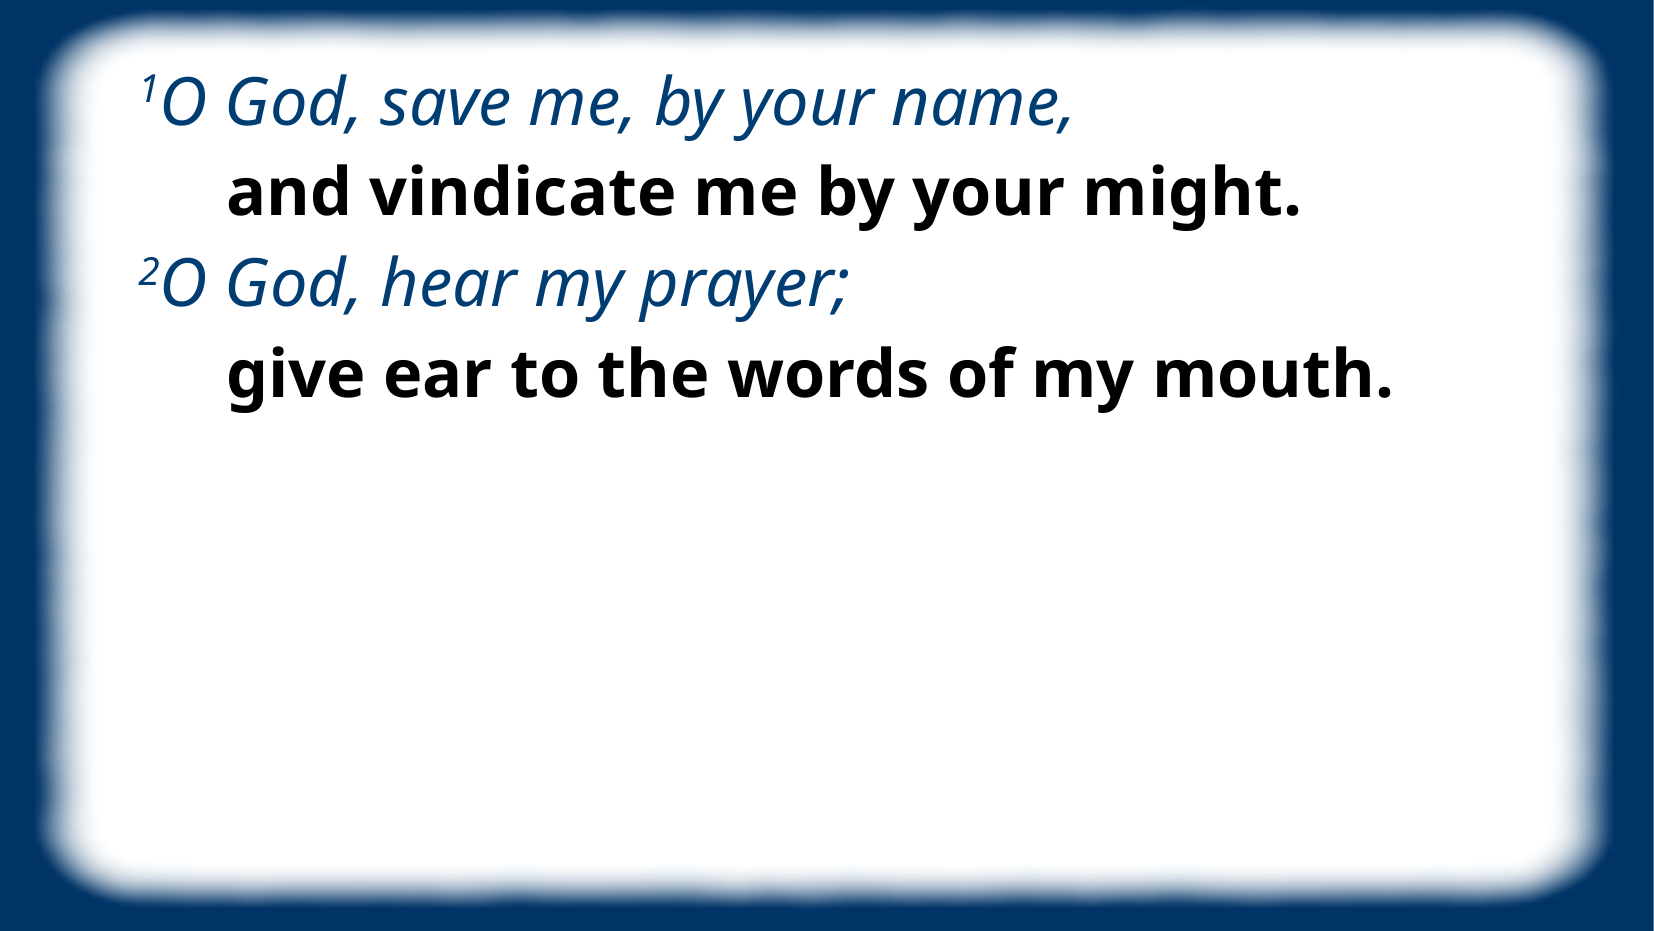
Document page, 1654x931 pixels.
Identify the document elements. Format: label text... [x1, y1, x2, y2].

text_box 1O God, save me, by your name, and vindicate me by your might. 2O God, hear my prayer; give ear to the words of my mouth. [123, 46, 1549, 417]
picture [0, 0, 1654, 931]
